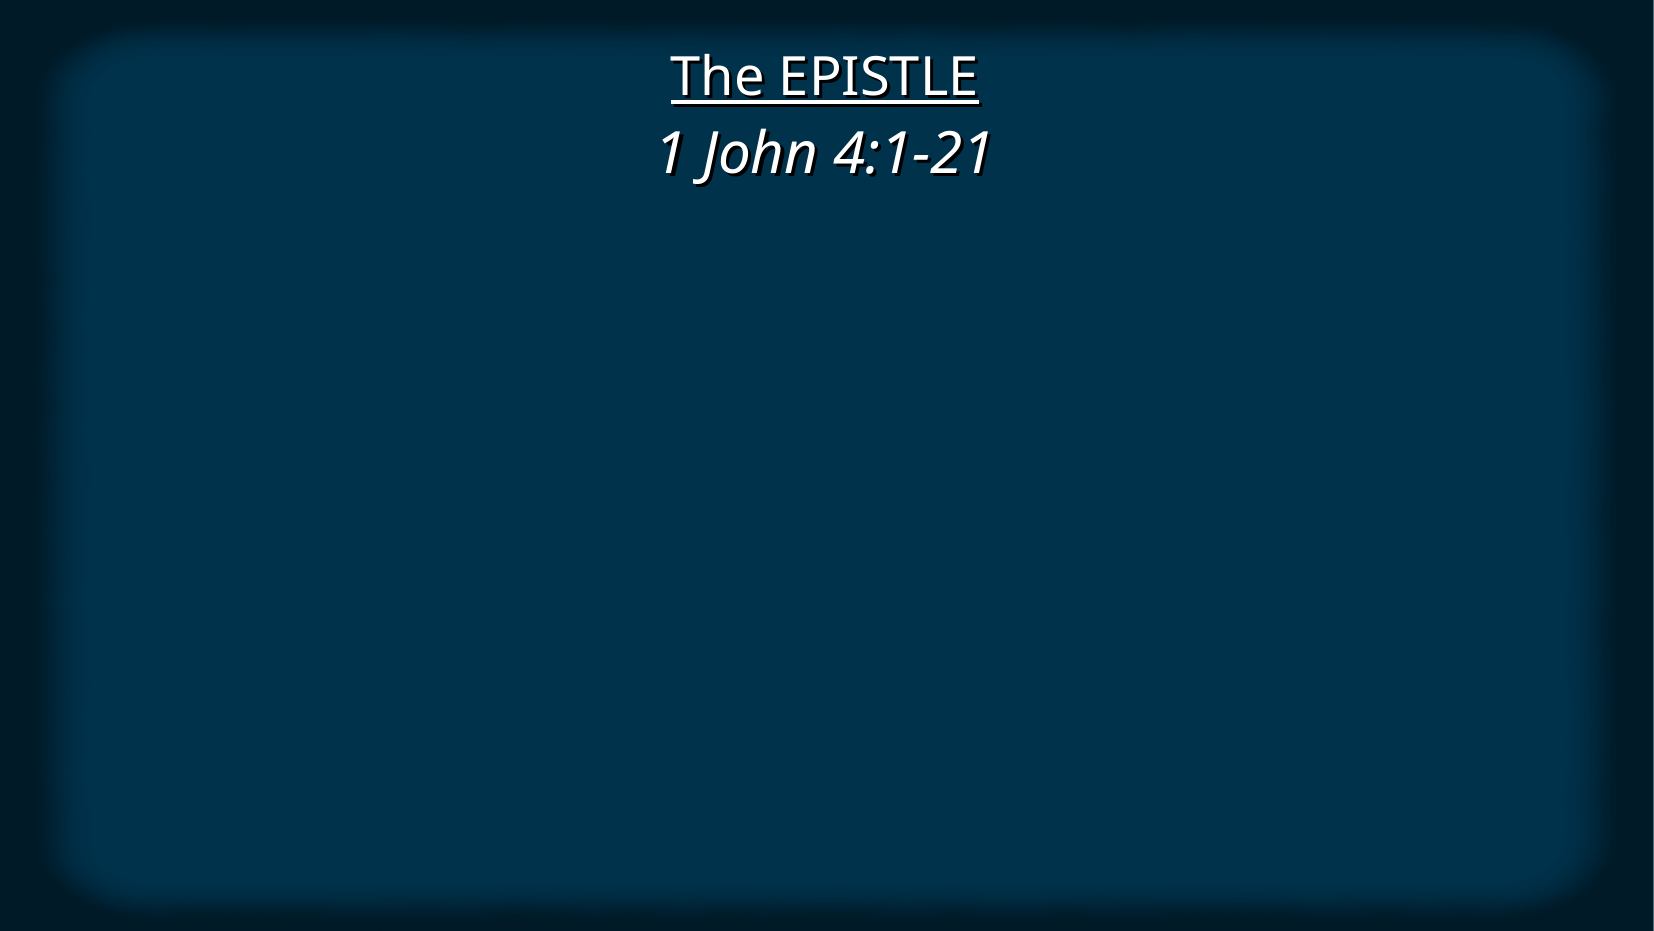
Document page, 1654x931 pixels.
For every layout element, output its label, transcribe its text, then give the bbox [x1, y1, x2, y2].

picture [0, 0, 1654, 931]
text_box The EPISTLE 1 John 4:1-21 [90, 30, 1561, 194]
